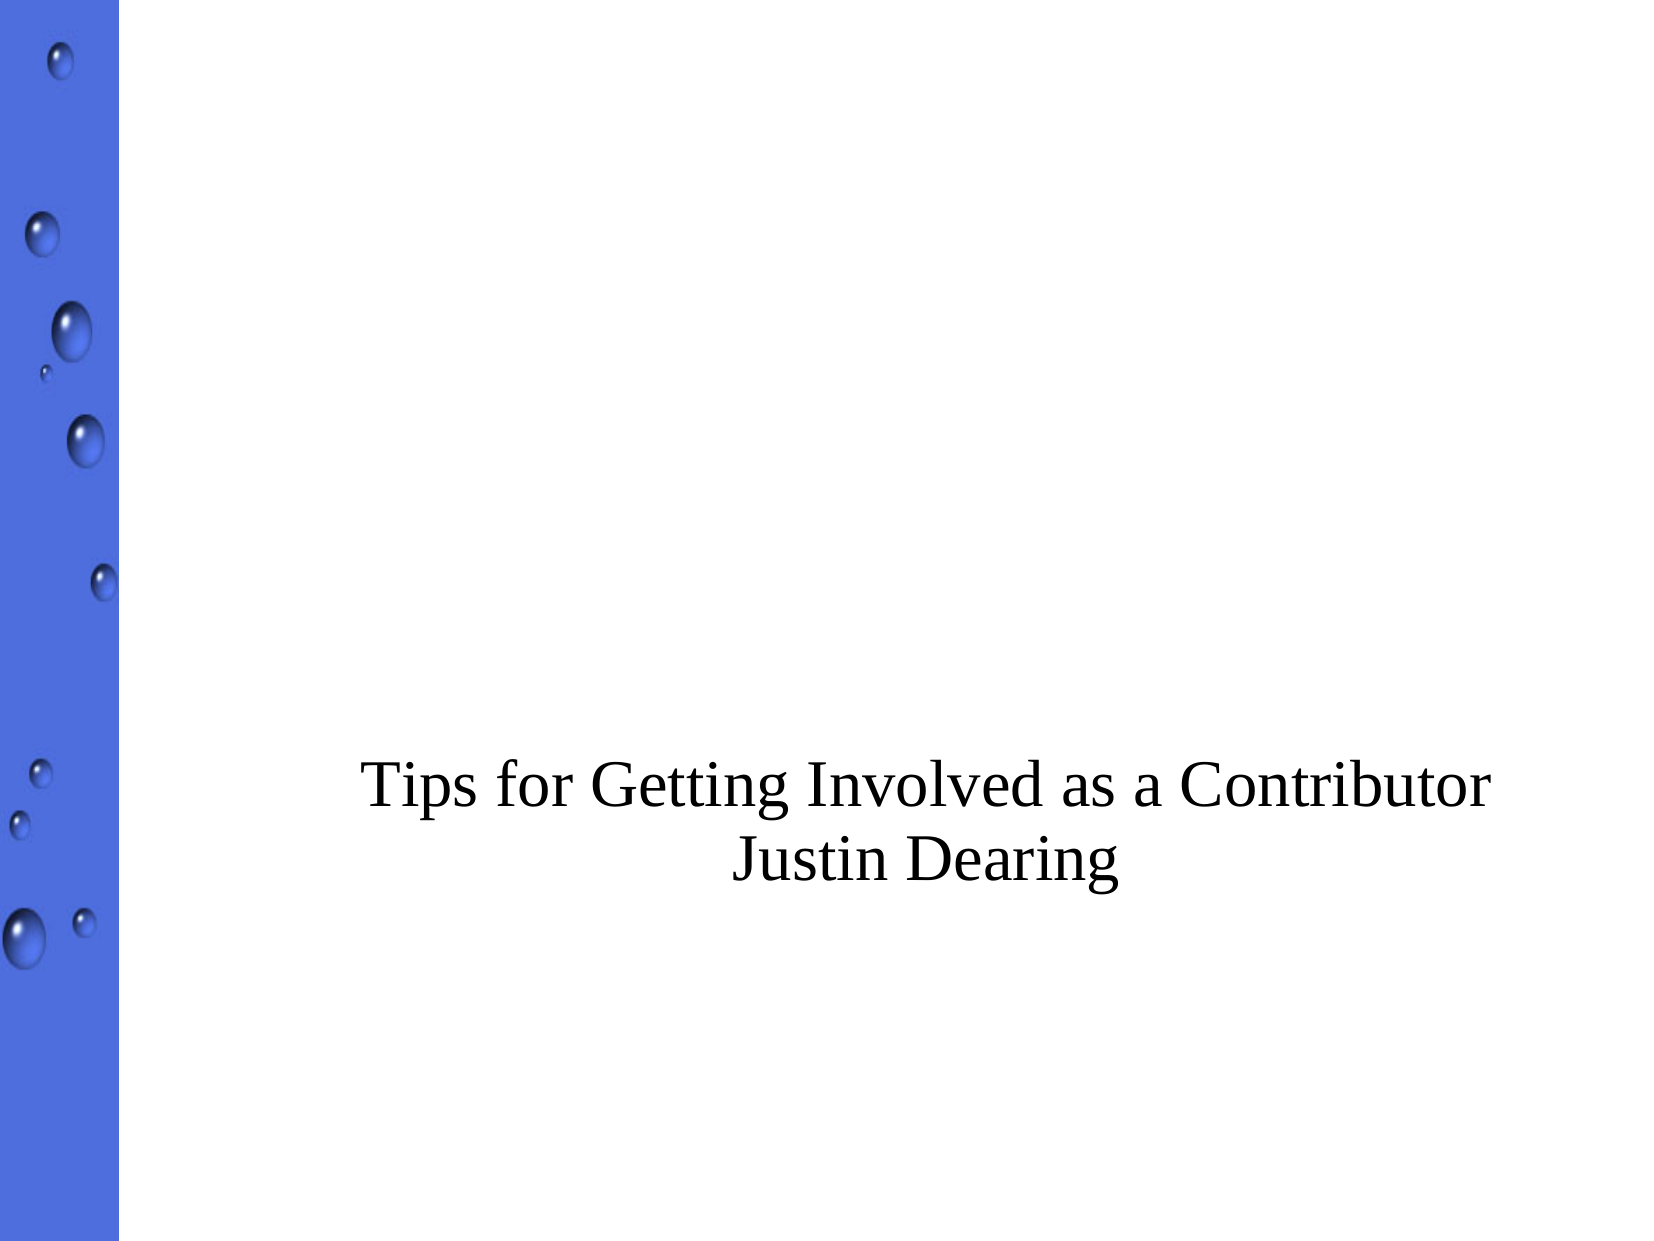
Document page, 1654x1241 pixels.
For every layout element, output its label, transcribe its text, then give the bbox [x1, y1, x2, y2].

picture [0, 0, 119, 1241]
subtitle Tips for Getting Involved as a Contributor Justin Dearing [296, 411, 1558, 1230]
